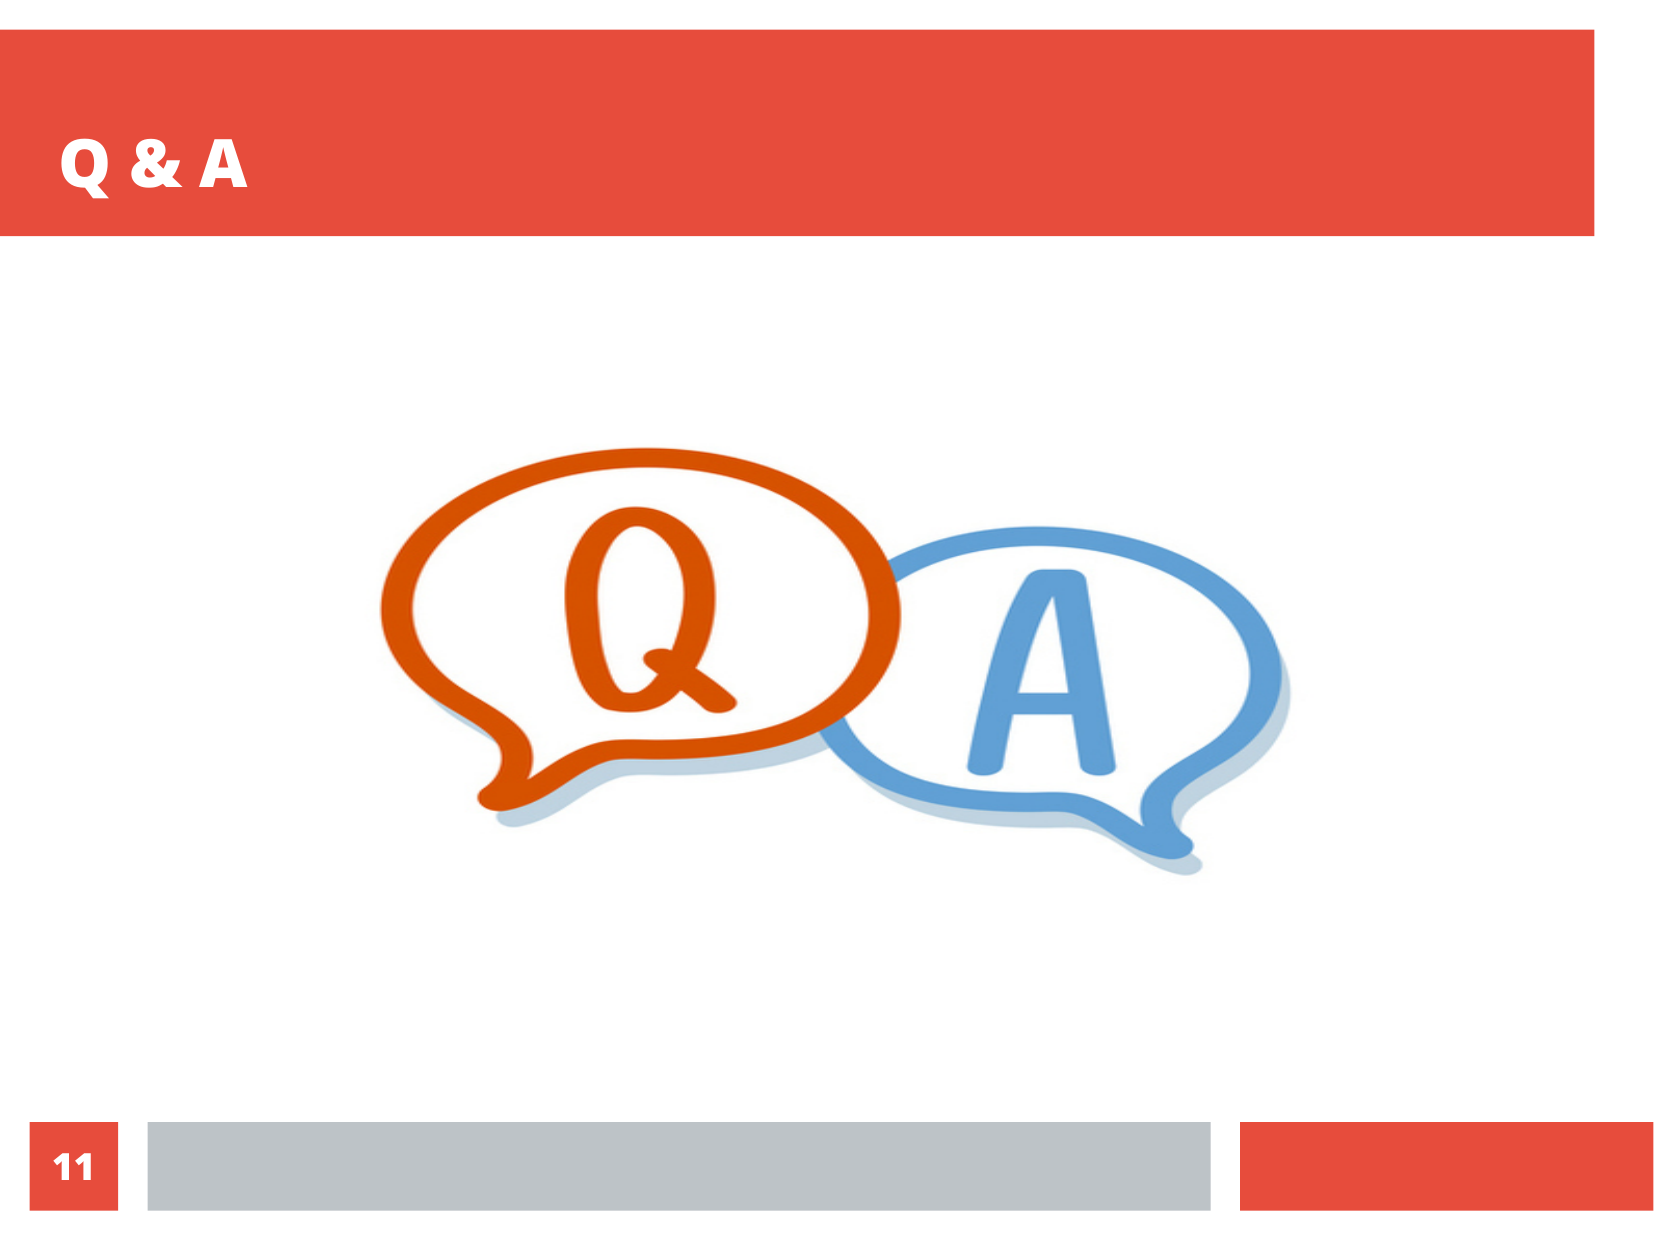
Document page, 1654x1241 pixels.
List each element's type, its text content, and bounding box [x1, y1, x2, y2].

title Q & A [59, 59, 1595, 207]
picture [166, 314, 1486, 988]
